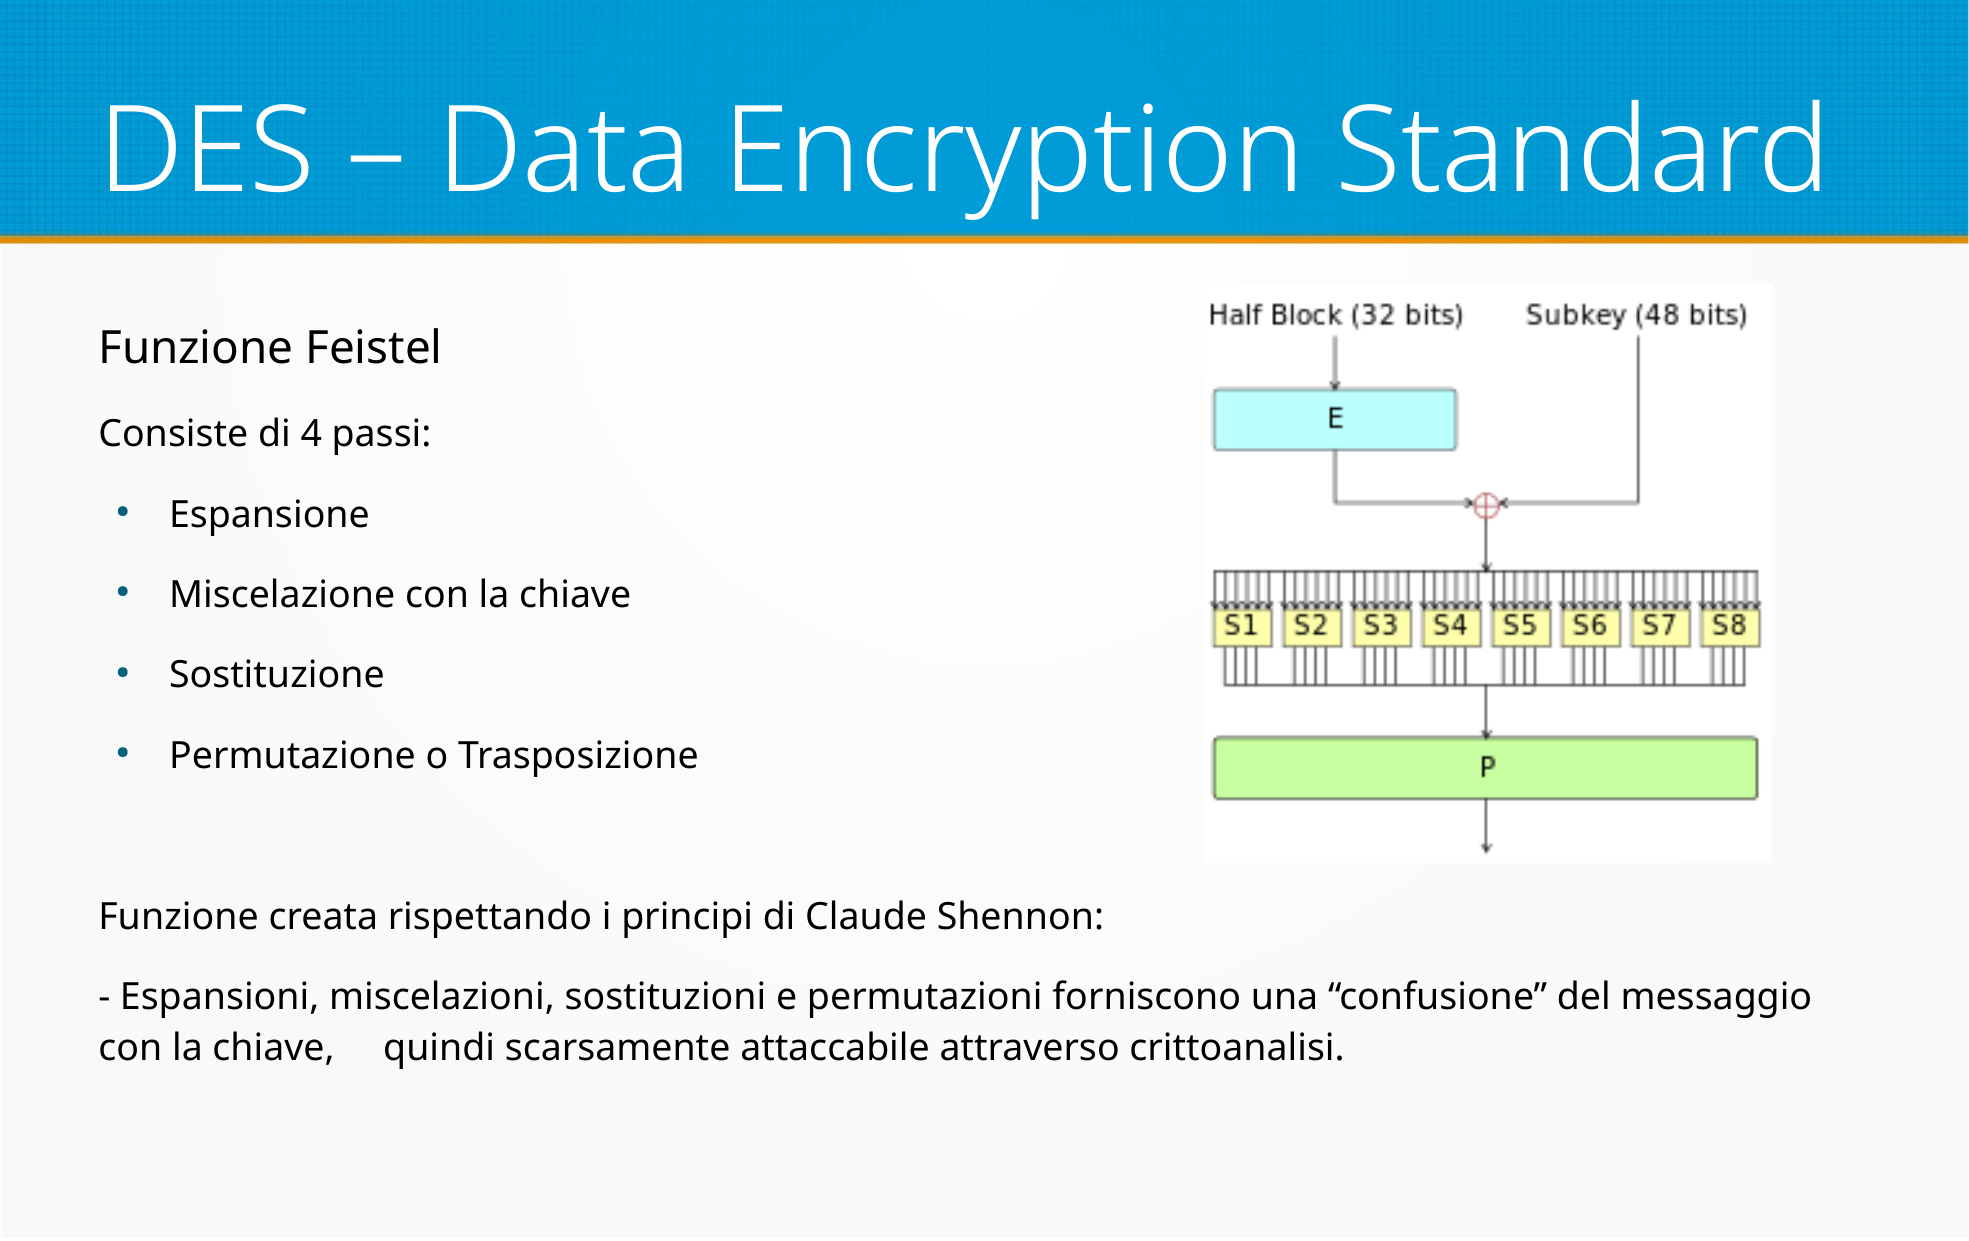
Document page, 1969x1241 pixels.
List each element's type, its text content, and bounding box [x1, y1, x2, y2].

list Funzione Feistel Consiste di 4 passi: Espansione Miscelazione con la chiave Sostituzione Permutazione o Trasposizione Funzione creata rispettando i principi di Claude Shennon: - Espansioni, miscelazioni, sostituzioni e permutazioni forniscono una “confusione” del messaggio con la chiave, quindi scarsamente attaccabile attraverso crittoanalisi. [98, 315, 1861, 1081]
title DES – Data Encryption Standard [98, 19, 1870, 227]
picture [0, 233, 1969, 1241]
